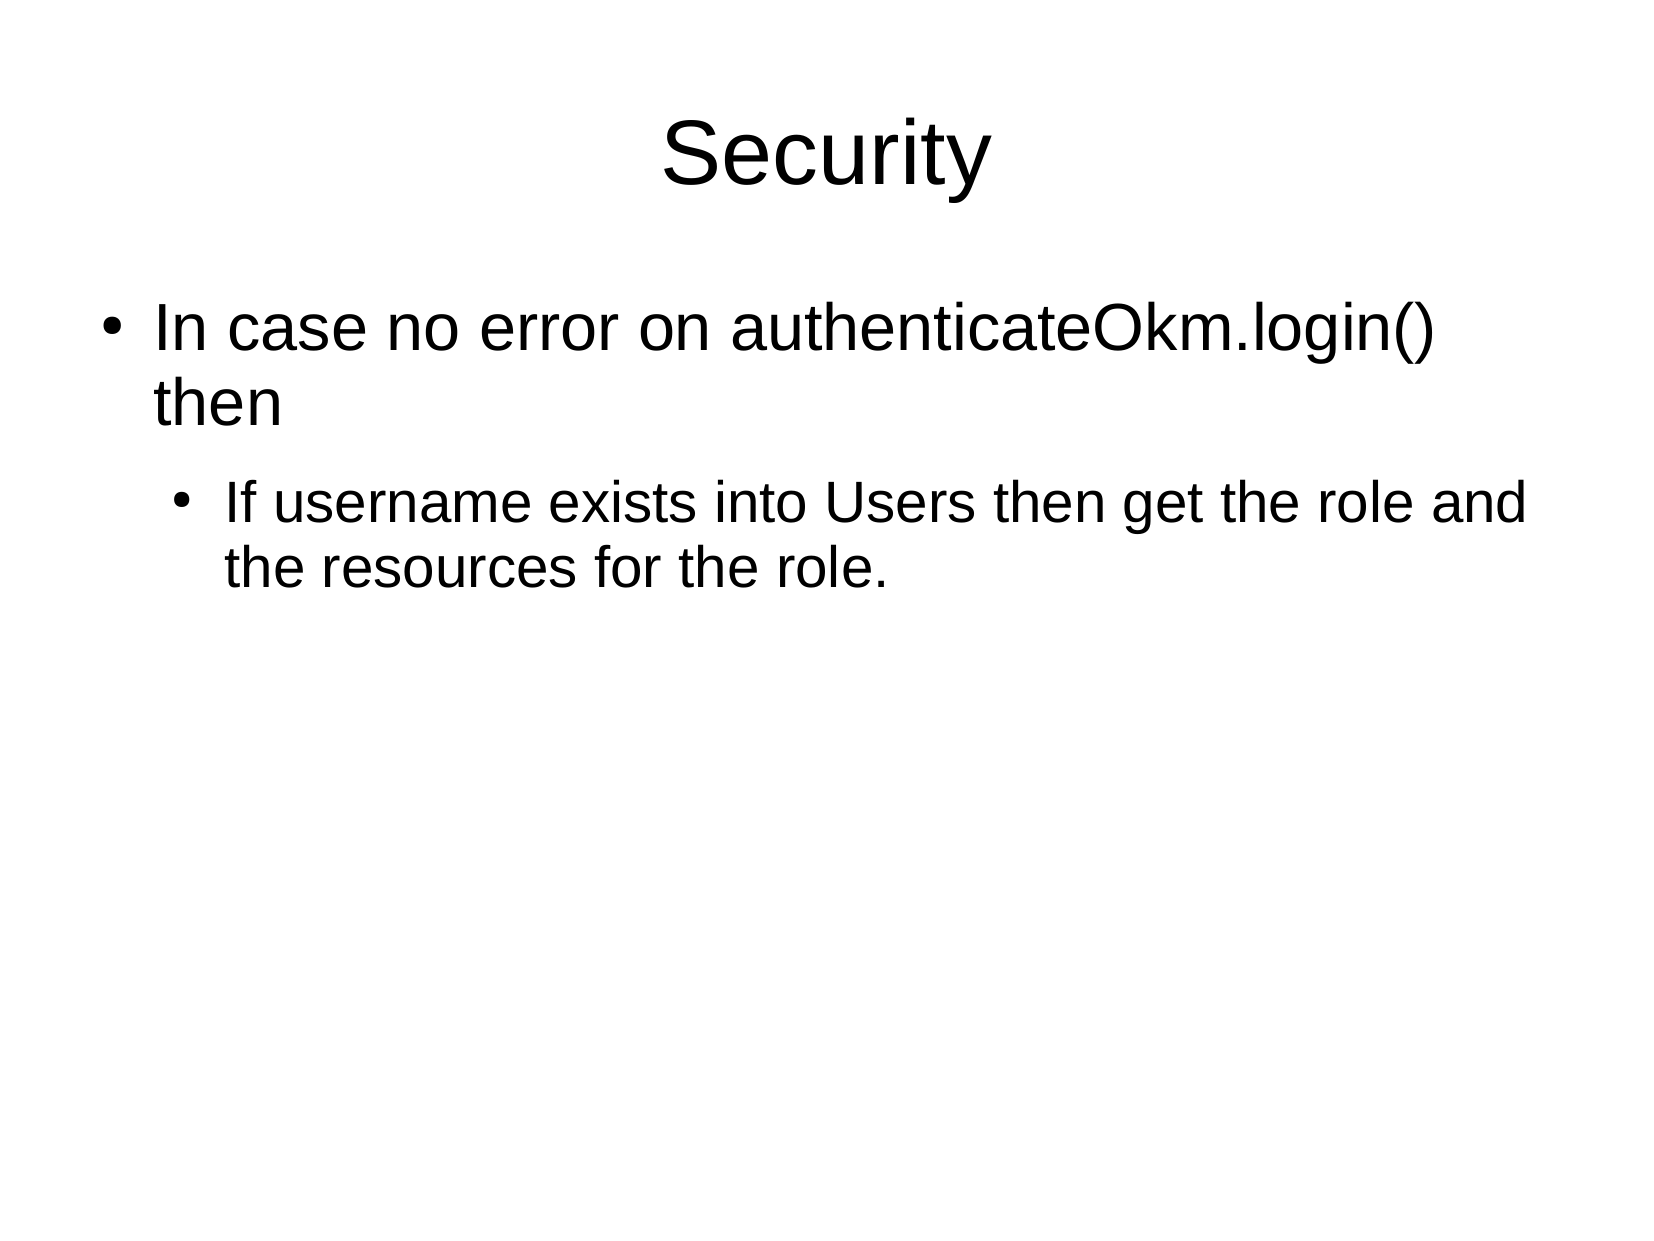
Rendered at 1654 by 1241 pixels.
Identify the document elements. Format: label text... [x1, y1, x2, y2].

list In case no error on authenticateOkm.login() then If username exists into Users then get the role and the resources for the role. [82, 290, 1571, 1094]
title Security [82, 56, 1571, 250]
